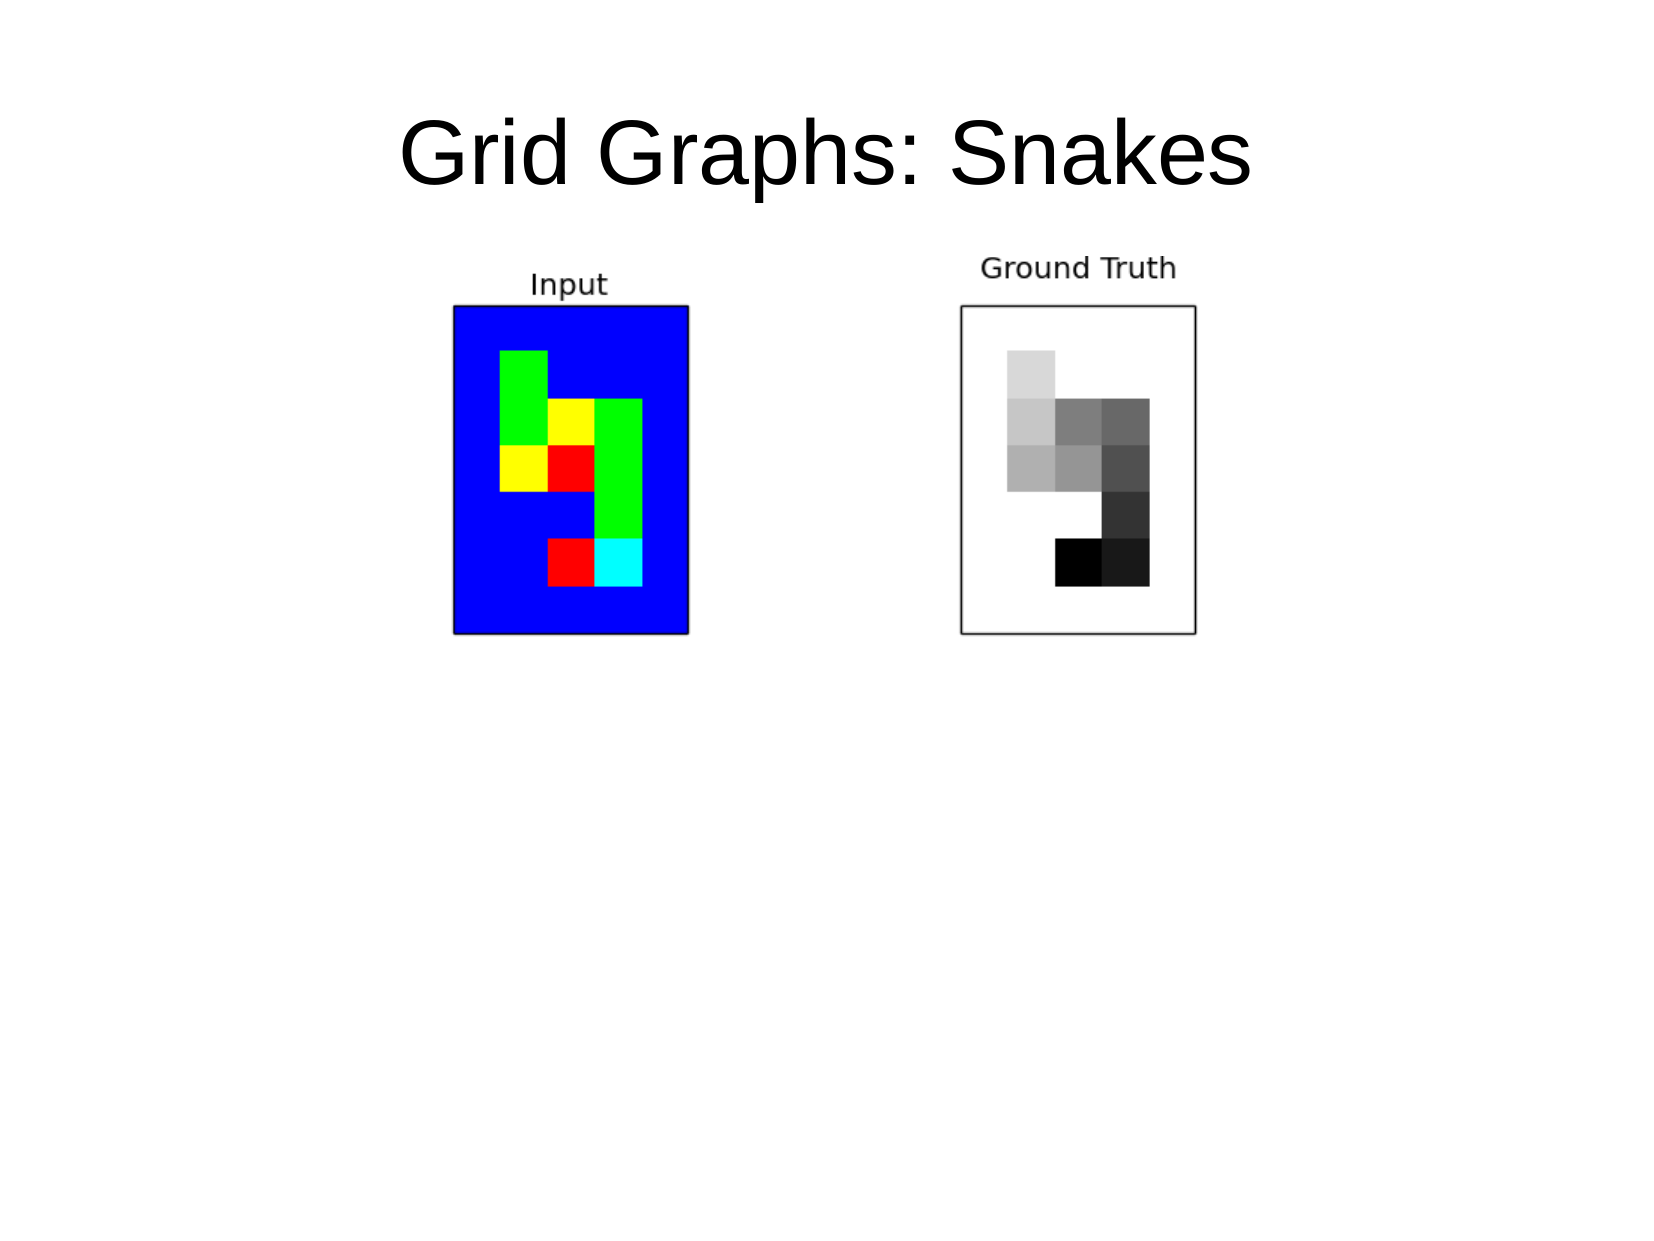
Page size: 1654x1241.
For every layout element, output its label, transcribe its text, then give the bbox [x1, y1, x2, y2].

title Grid Graphs: Snakes [82, 49, 1571, 257]
picture [443, 256, 1210, 644]
